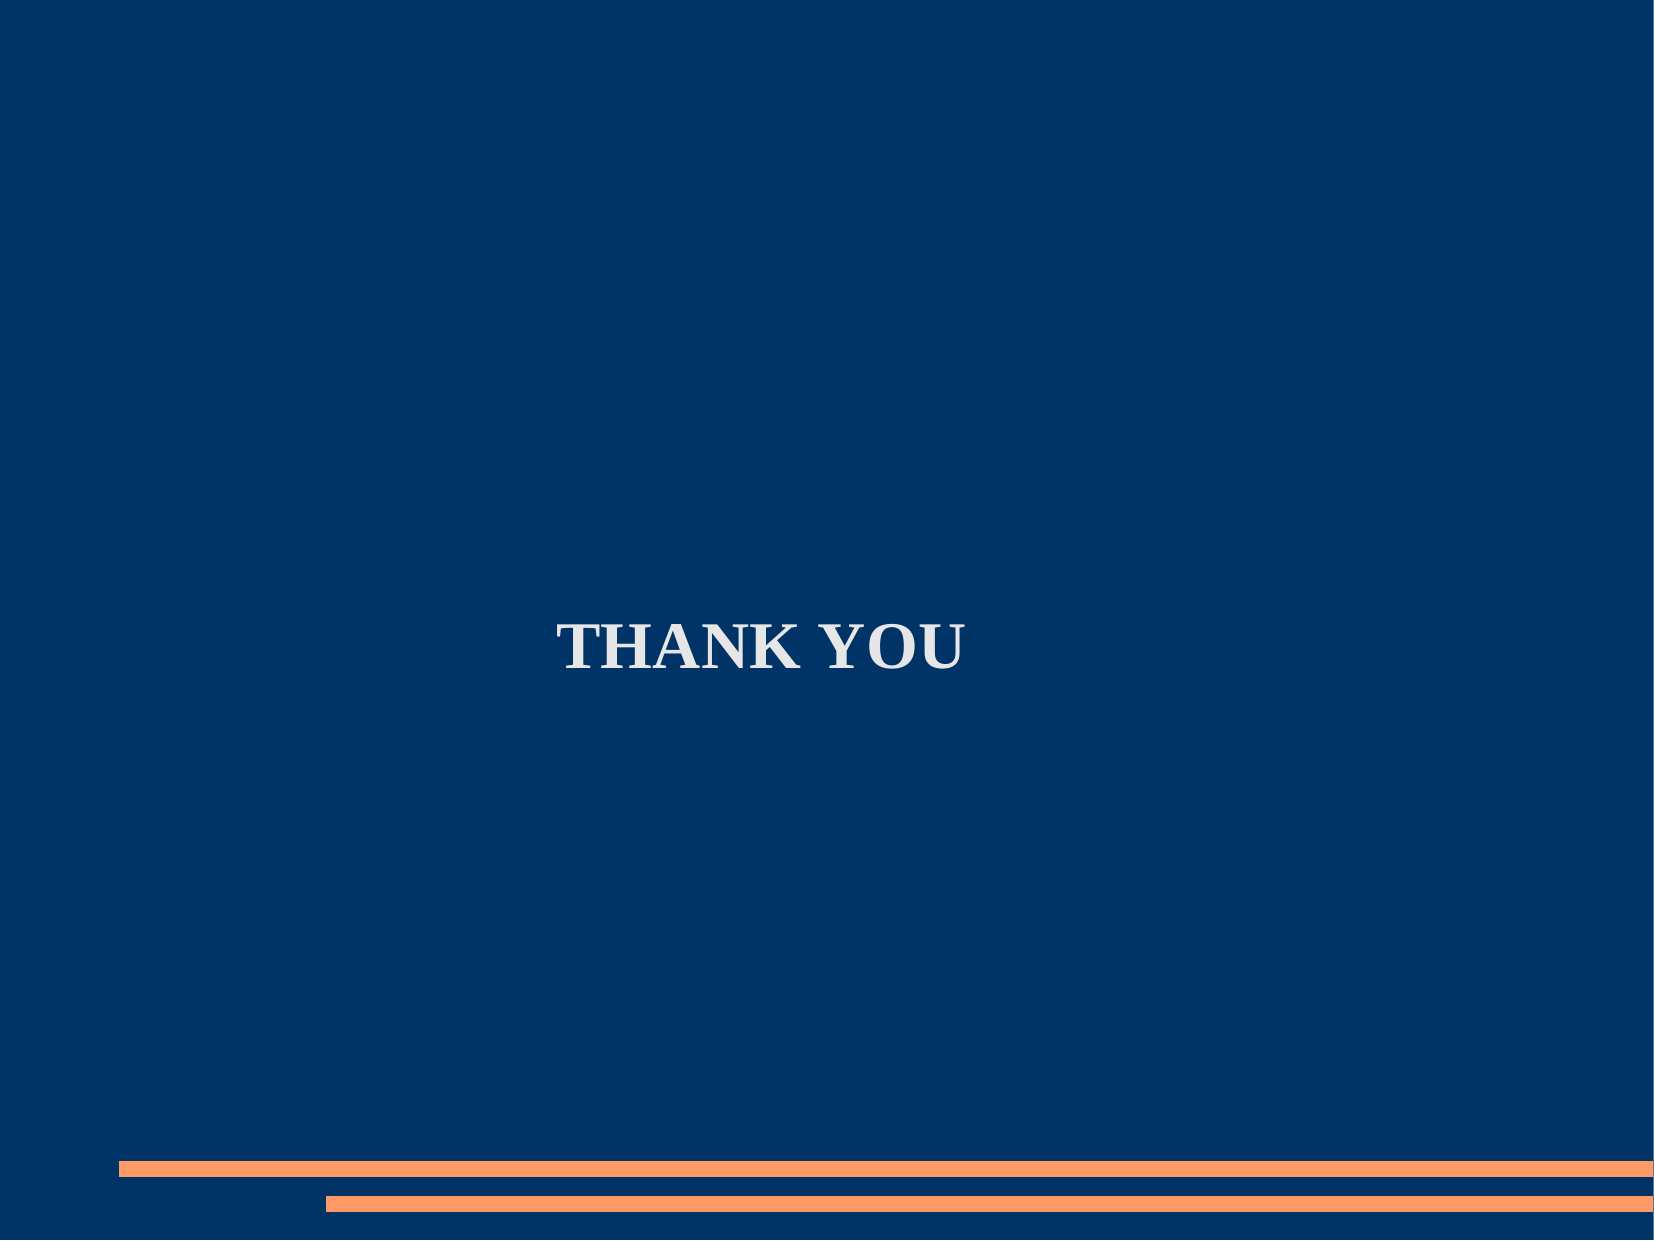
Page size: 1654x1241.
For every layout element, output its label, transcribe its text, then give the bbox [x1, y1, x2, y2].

list THANK YOU [121, 322, 1561, 1132]
